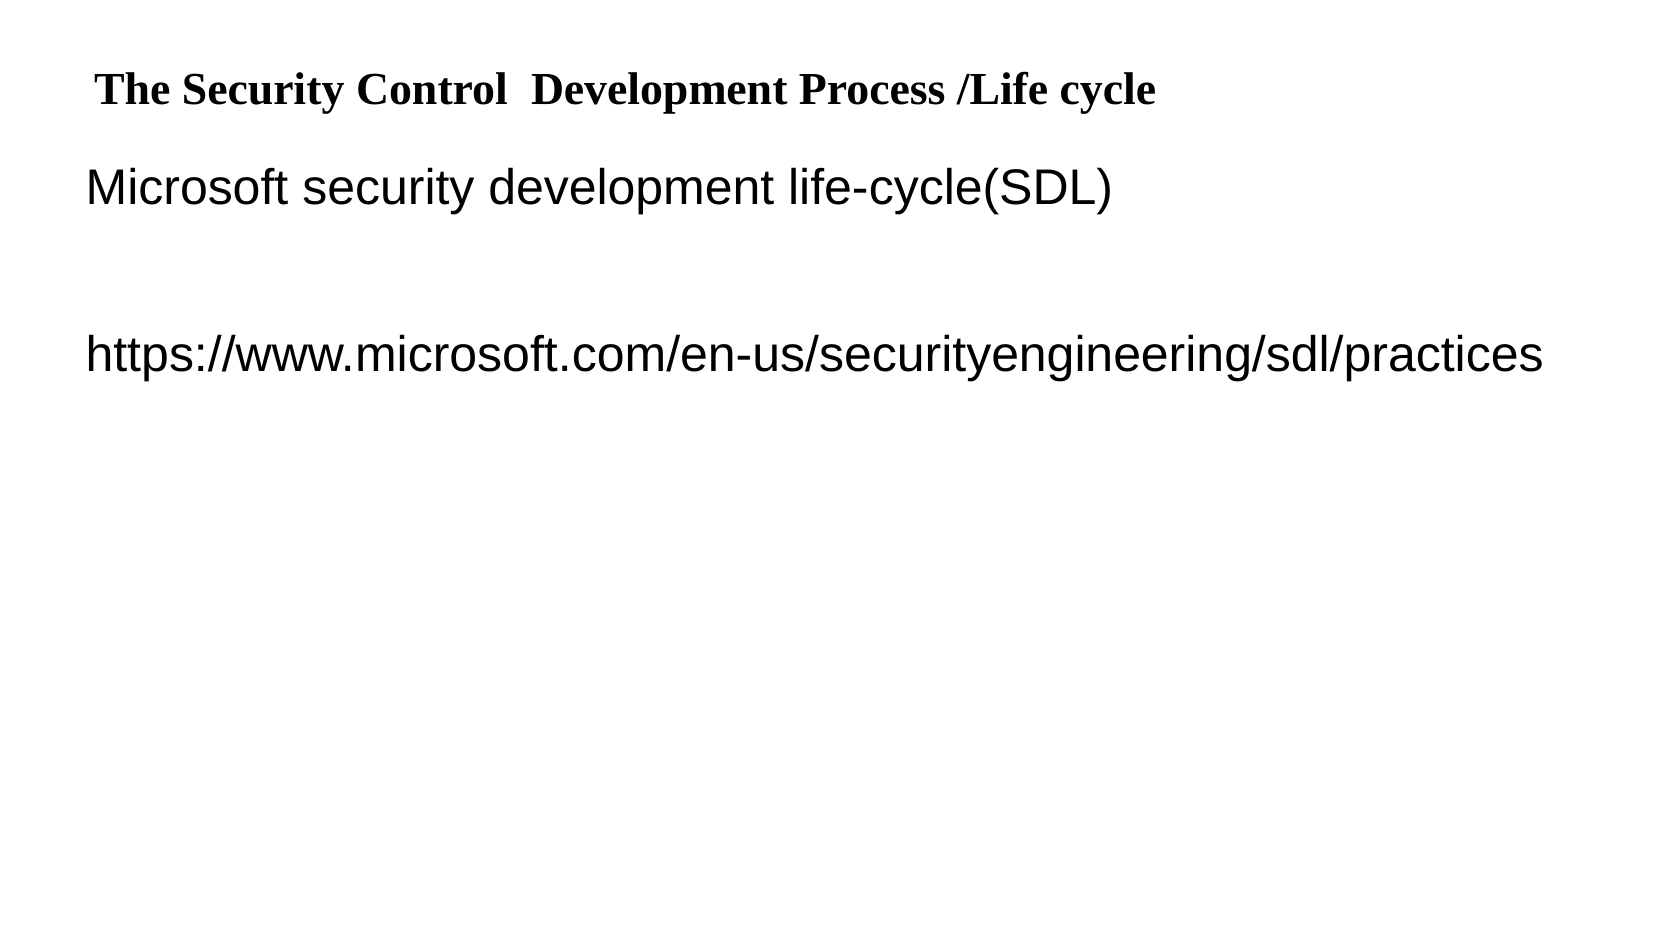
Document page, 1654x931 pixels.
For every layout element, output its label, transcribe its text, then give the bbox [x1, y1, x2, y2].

title The Security Control Development Process /Life cycle [82, 34, 1607, 130]
text_box Microsoft security development life-cycle(SDL) https://www.microsoft.com/en-us/securityengineering/sdl/practices [70, 151, 1560, 892]
